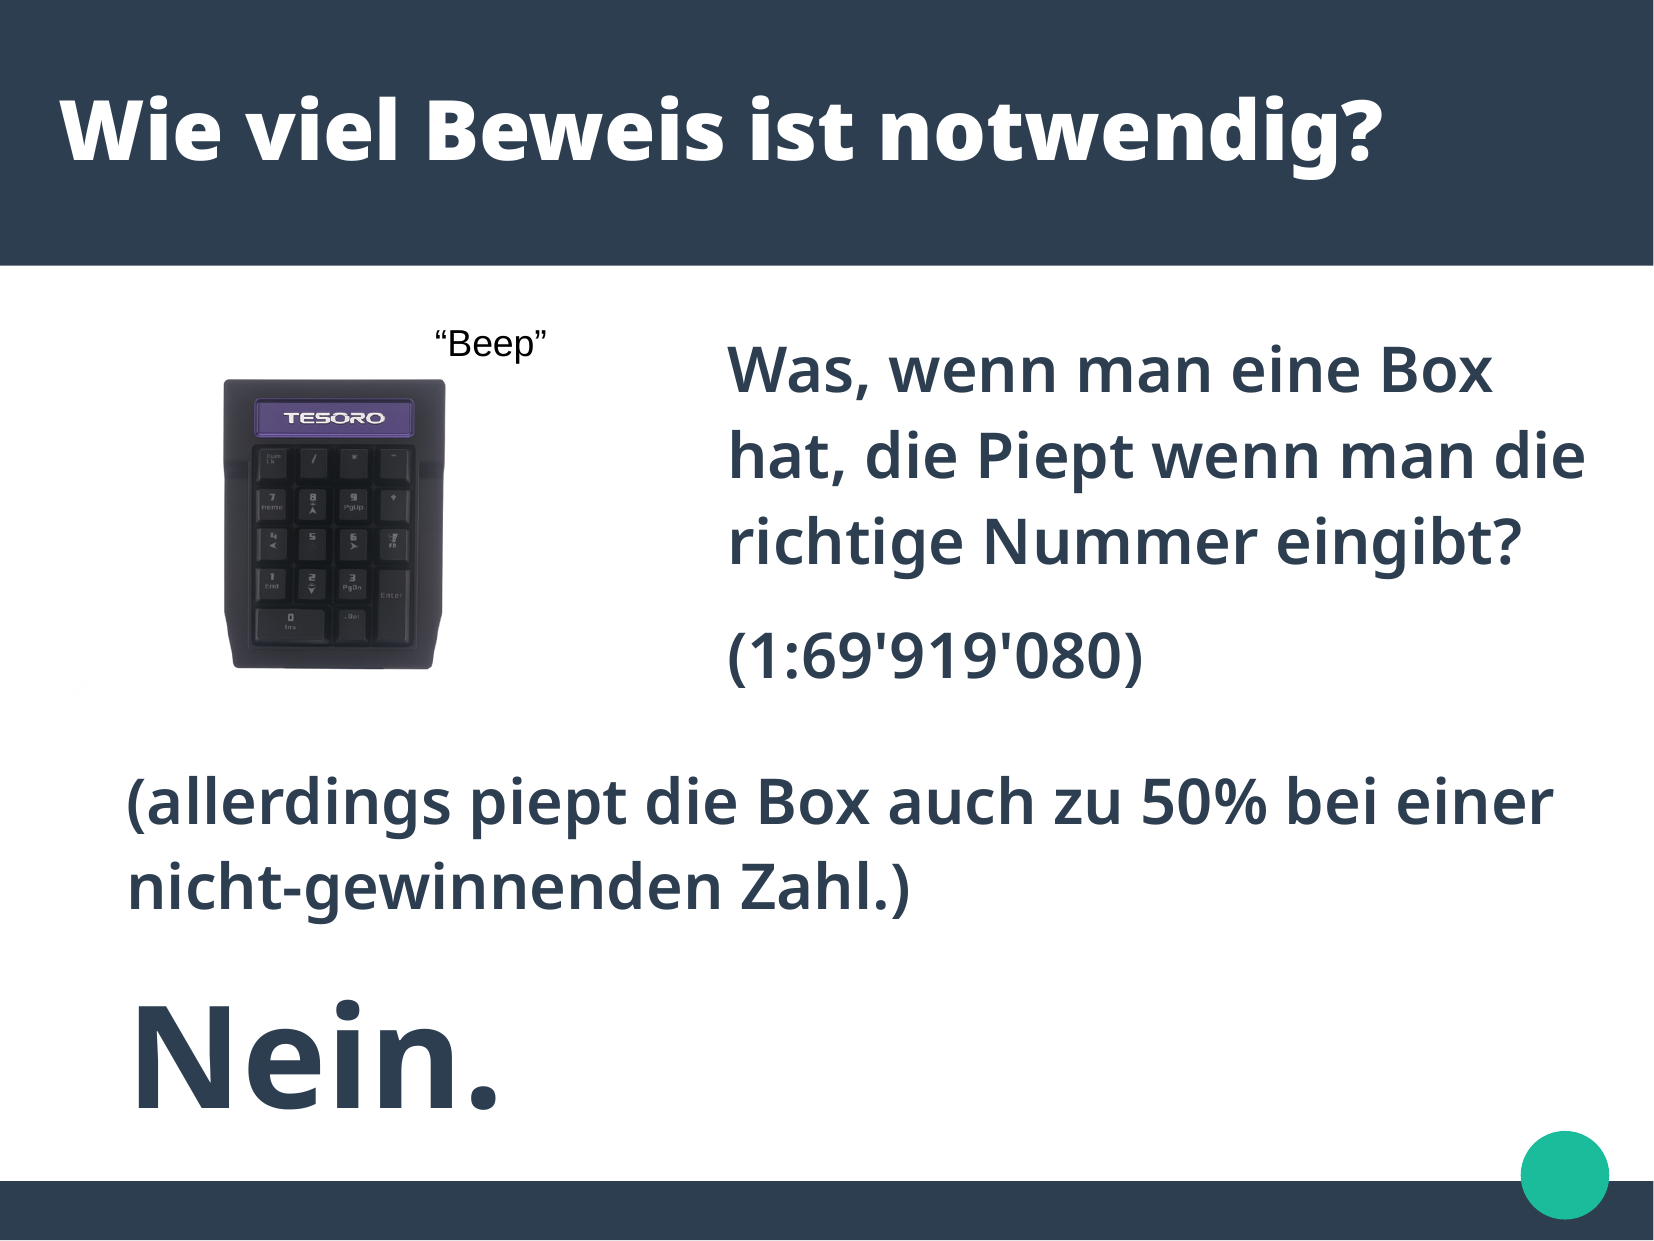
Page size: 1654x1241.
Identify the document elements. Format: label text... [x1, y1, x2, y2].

picture [74, 324, 601, 720]
title Wie viel Beweis ist notwendig? [59, 49, 1595, 207]
list Was, wenn man eine Box hat, die Piept wenn man die richtige Nummer eingibt? (1:69'919'080) [660, 324, 1596, 781]
list (allerdings piept die Box auch zu 50% bei einer nicht-gewinnenden Zahl.) Nein. [59, 756, 1595, 1151]
text_box “Beep” [420, 315, 562, 372]
